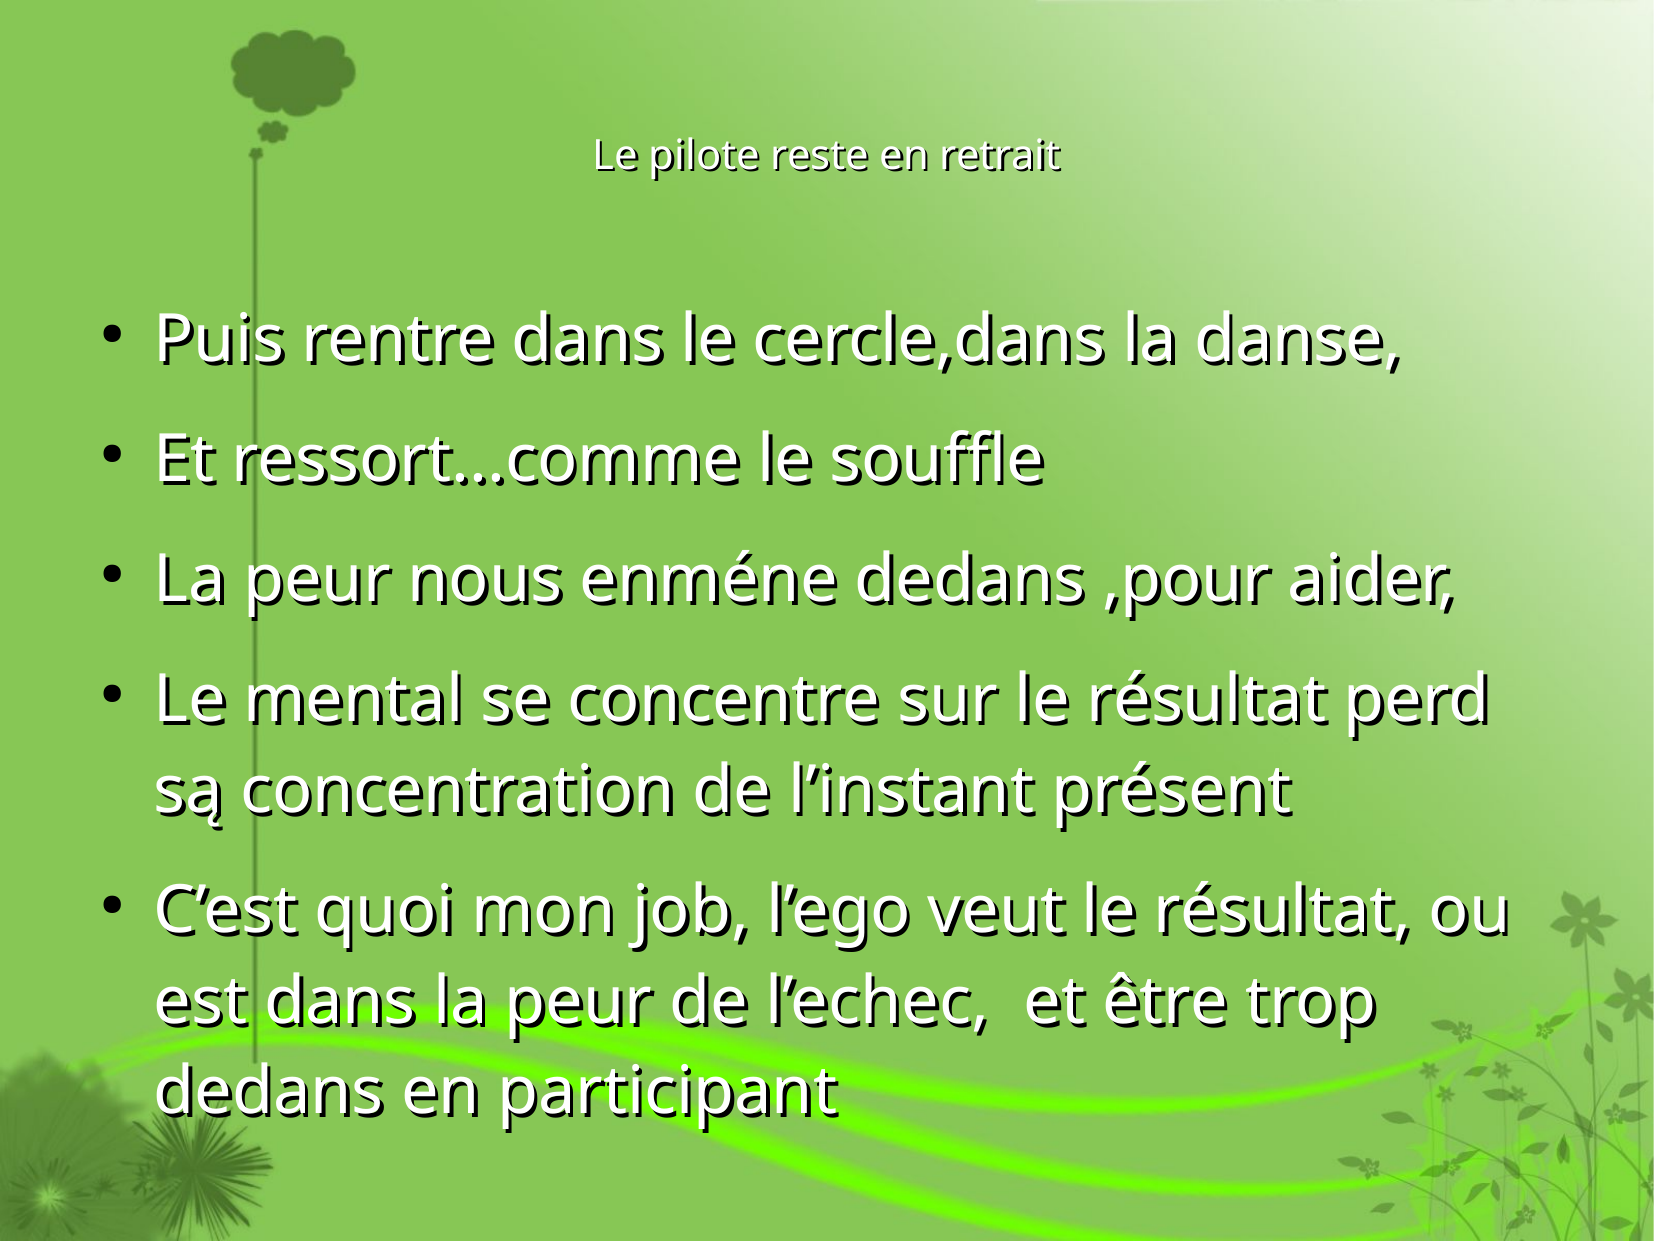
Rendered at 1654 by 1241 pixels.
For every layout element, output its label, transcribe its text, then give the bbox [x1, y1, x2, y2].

picture [0, 0, 1654, 1241]
list Puis rentre dans le cercle,dans la danse, Et ressort...comme le souffle La peur nous enméne dedans ,pour aider, Le mental se concentre sur le résultat perd są concentration de l’instant présent C’est quoi mon job, l’ego veut le résultat, ou est dans la peur de l’echec, et être trop dedans en participant [82, 290, 1571, 1010]
title Le pilote reste en retrait [82, 49, 1571, 257]
